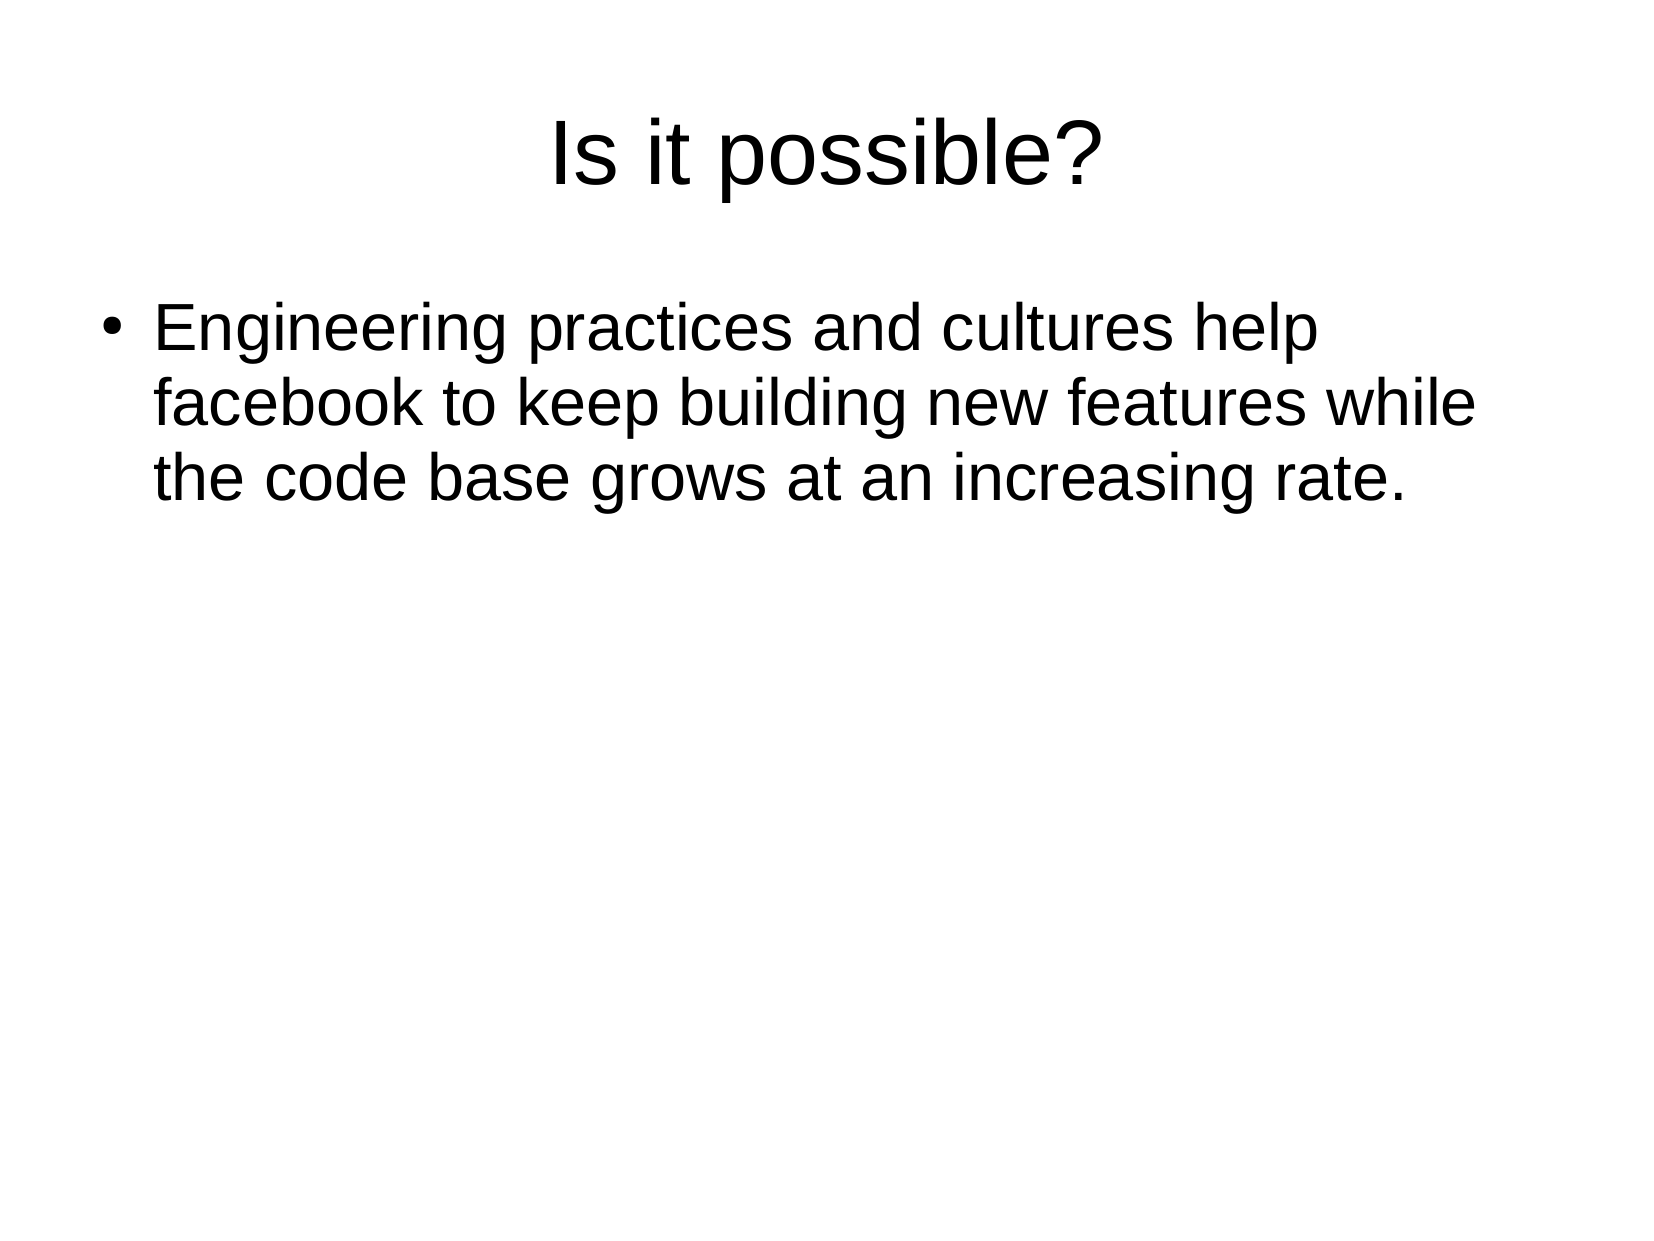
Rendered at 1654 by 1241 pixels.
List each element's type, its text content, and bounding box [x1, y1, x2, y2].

title Is it possible? [82, 49, 1571, 257]
list Engineering practices and cultures help facebook to keep building new features while the code base grows at an increasing rate. [82, 290, 1571, 1081]
